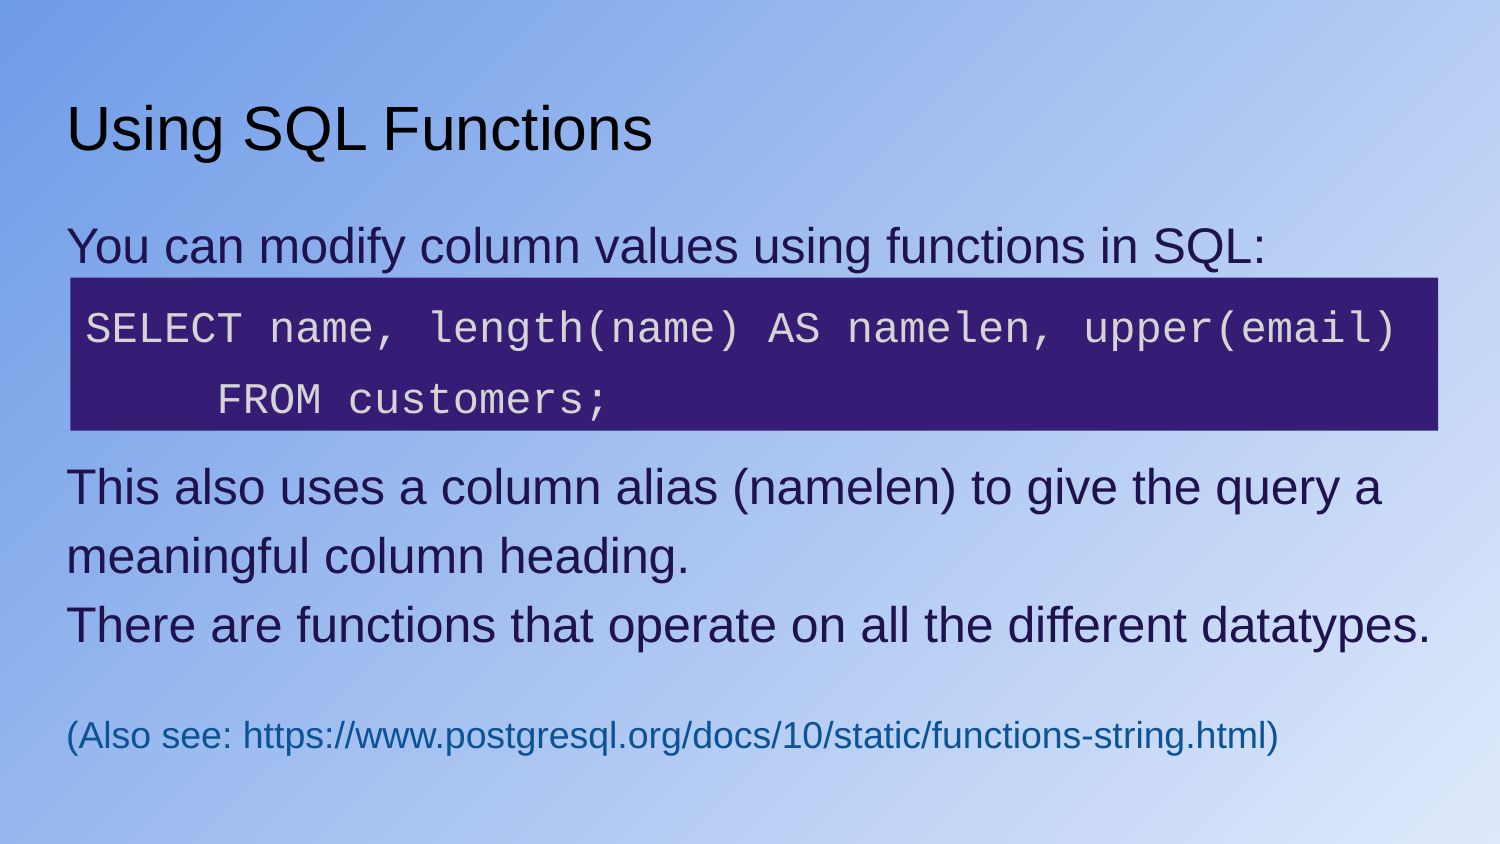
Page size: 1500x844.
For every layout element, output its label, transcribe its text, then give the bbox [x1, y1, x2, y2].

title Using SQL Functions [51, 72, 1449, 167]
text_box SELECT name, length(name) AS namelen, upper(email) FROM customers; [70, 277, 1439, 431]
list You can modify column values using functions in SQL: This also uses a column alias (namelen) to give the query a meaningful column heading. There are functions that operate on all the different datatypes. (Also see: https://www.postgresql.org/docs/10/static/functions-string.html) [51, 189, 1449, 750]
